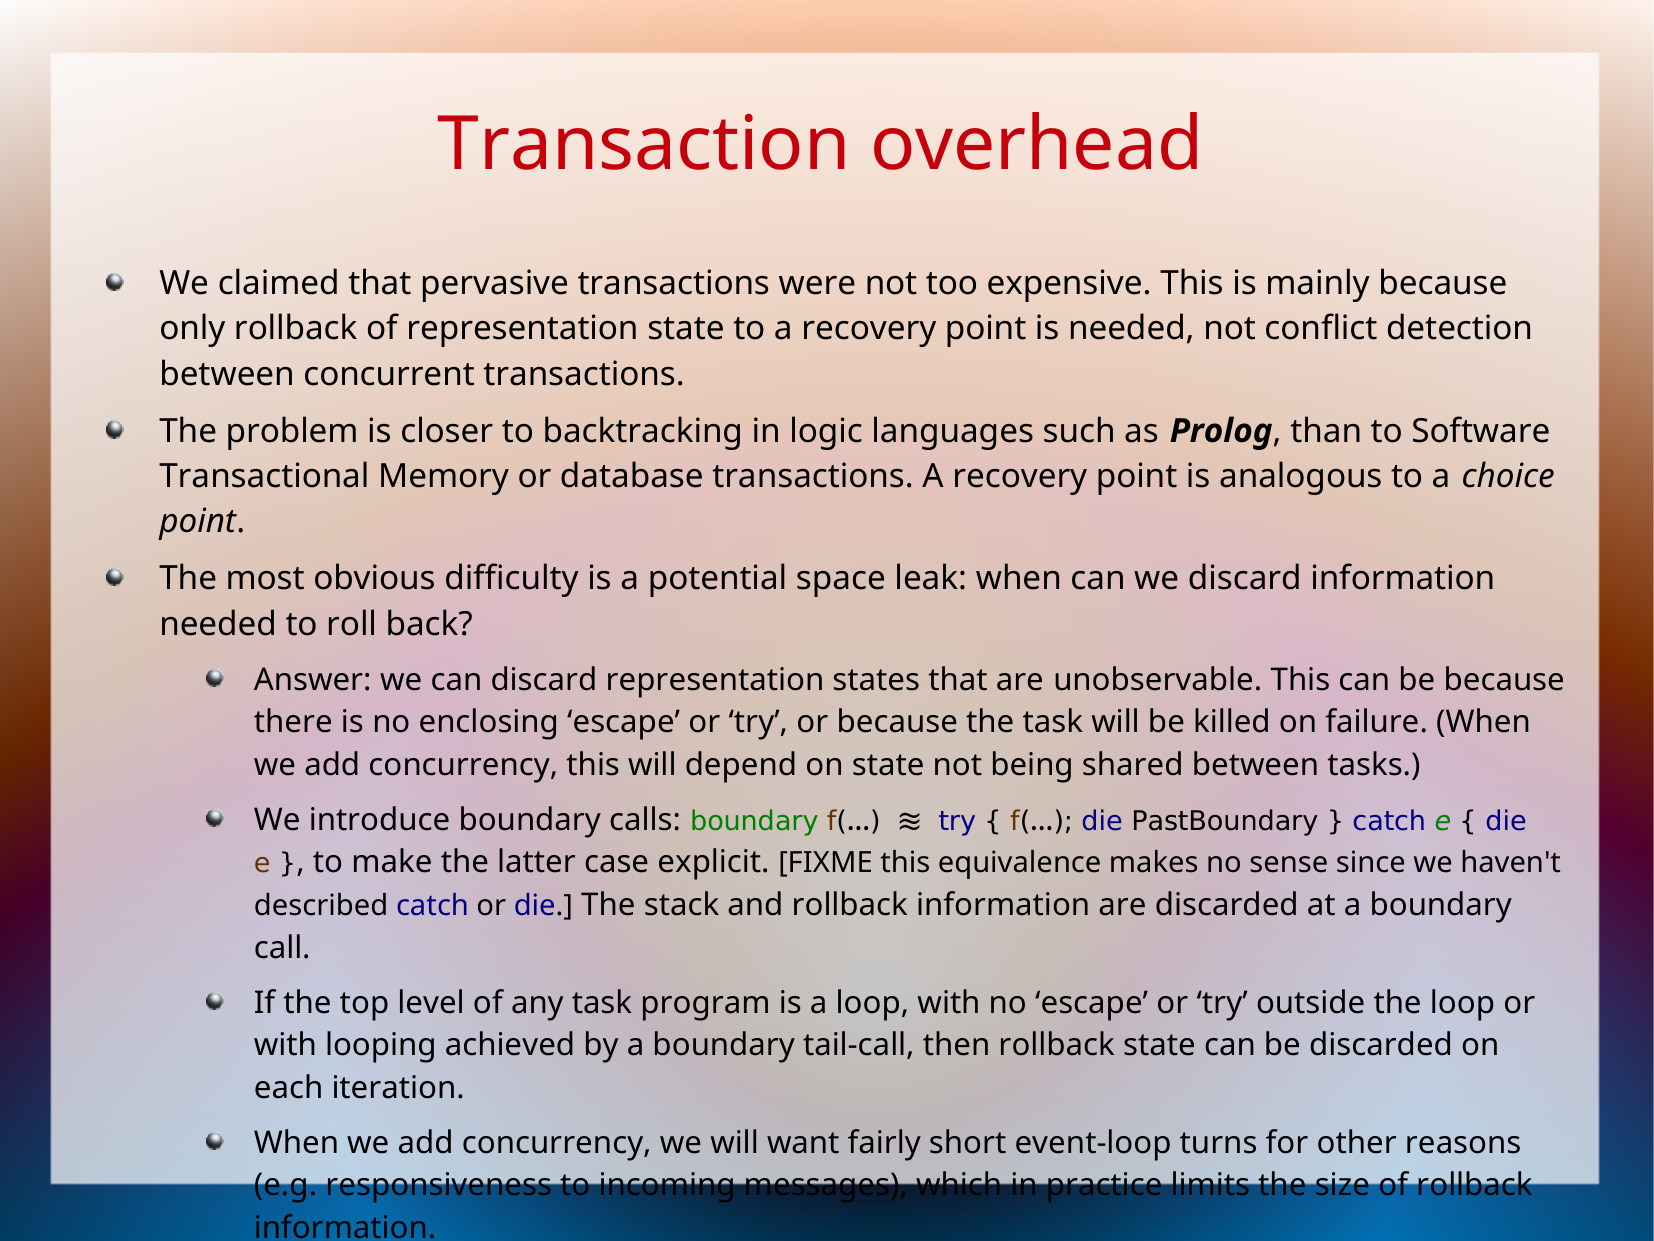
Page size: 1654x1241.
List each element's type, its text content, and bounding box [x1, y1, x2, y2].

title Transaction overhead [76, 43, 1565, 237]
list We claimed that pervasive transactions were not too expensive. This is mainly because only rollback of representation state to a recovery point is needed, not conflict detection between concurrent transactions. The problem is closer to backtracking in logic languages such as Prolog, than to Software Transactional Memory or database transactions. A recovery point is analogous to a choice point. The most obvious difficulty is a potential space leak: when can we discard information needed to roll back? Answer: we can discard representation states that are unobservable. This can be because there is no enclosing ‘escape’ or ‘try’, or because the task will be killed on failure. (When we add concurrency, this will depend on state not being shared between tasks.) We introduce boundary calls: boundary f(...) ≋ try { f(...); die PastBoundary } catch e { die e }, to make the latter case explicit. [FIXME this equivalence makes no sense since we haven't described catch or die.] The stack and rollback information are discarded at a boundary call. If the top level of any task program is a loop, with no ‘escape’ or ‘try’ outside the loop or with looping achieved by a boundary tail-call, then rollback state can be discarded on each iteration. When we add concurrency, we will want fairly short event-loop turns for other reasons (e.g. responsiveness to incoming messages), which in practice limits the size of rollback information. [88, 259, 1577, 1063]
picture [0, 0, 1654, 1241]
